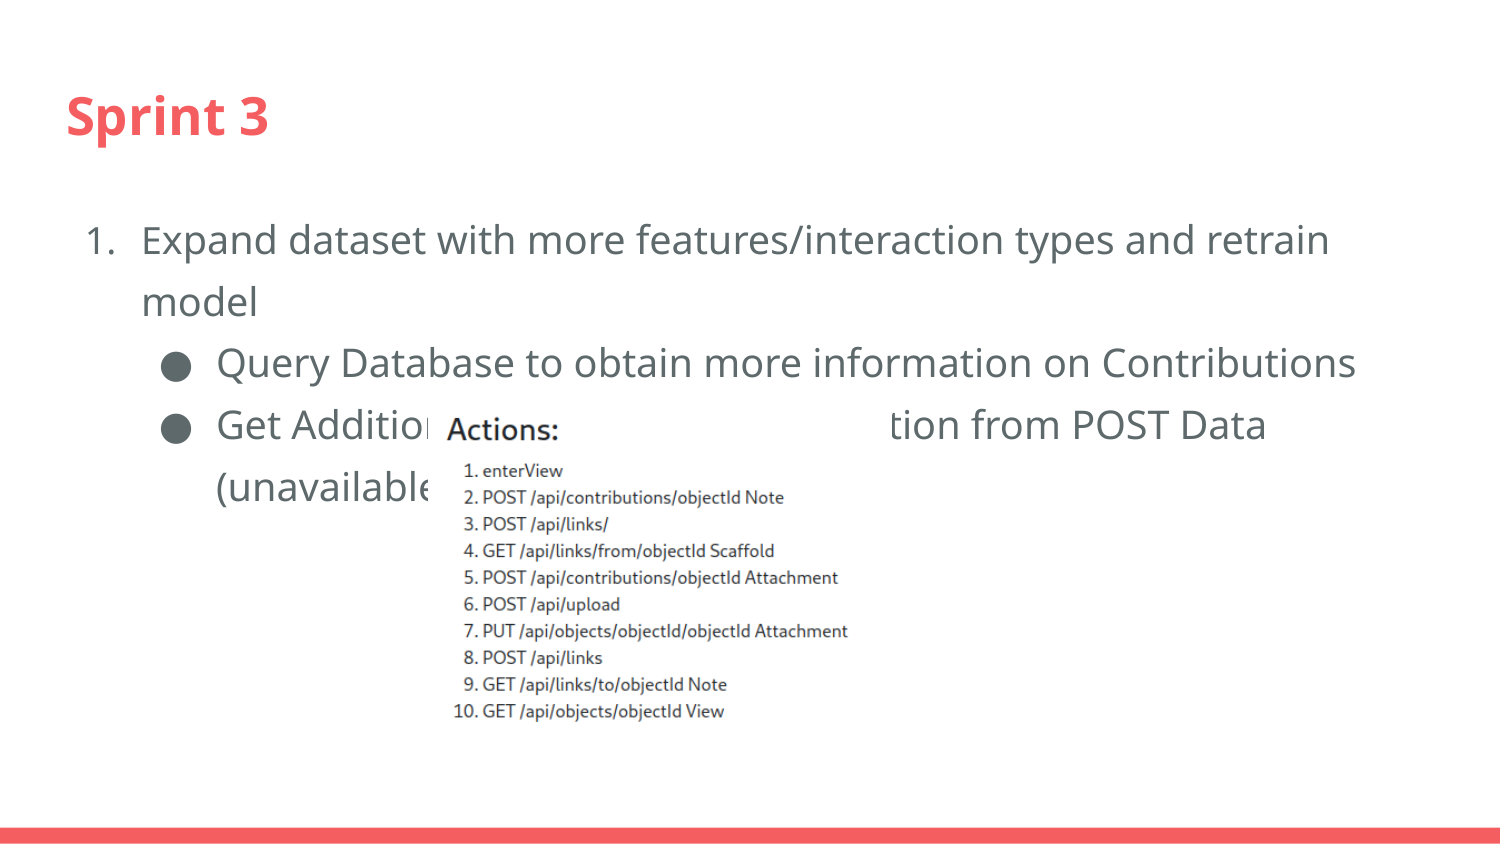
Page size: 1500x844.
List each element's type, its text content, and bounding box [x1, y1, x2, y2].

picture [428, 408, 892, 762]
list Expand dataset with more features/interaction types and retrain model Query Database to obtain more information on Contributions Get Additional Contribution Information from POST Data (unavailable from logs). [51, 189, 1449, 750]
title Sprint 3 [51, 64, 1449, 167]
